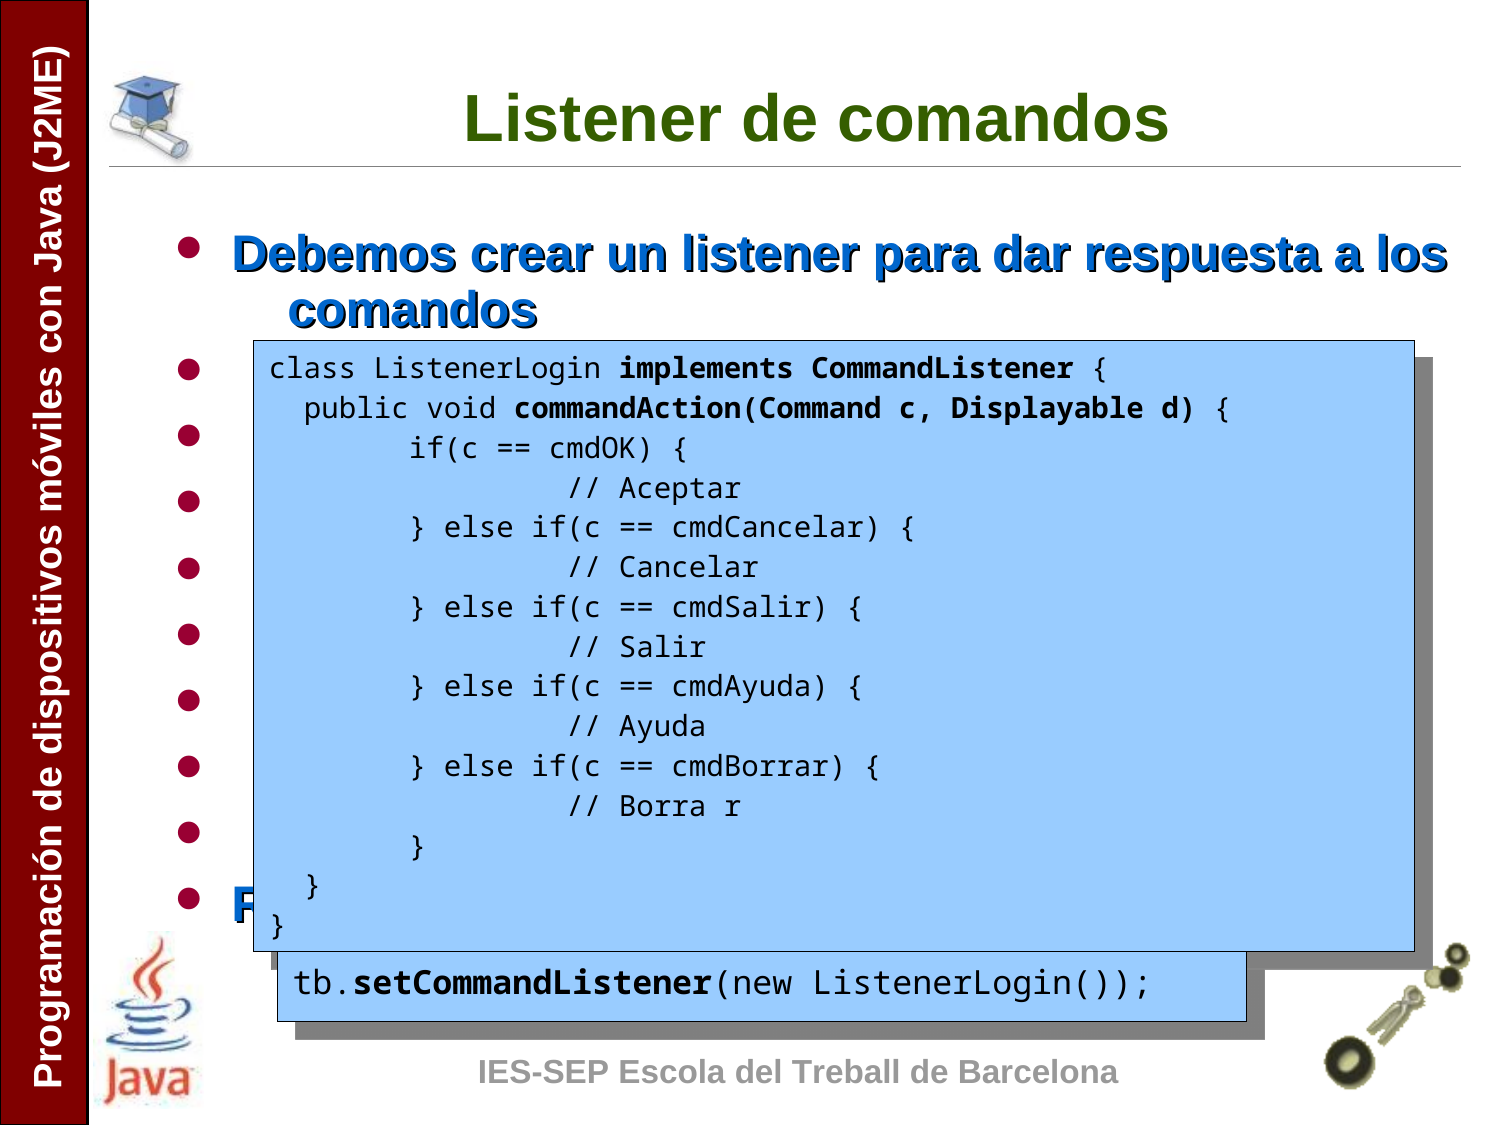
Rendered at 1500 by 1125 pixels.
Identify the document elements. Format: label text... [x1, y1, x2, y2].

list Debemos crear un listener para dar respuesta a los comandos Registrar el listener en el displayable [174, 224, 1451, 988]
title Listener de comandos [211, 75, 1424, 163]
picture [93, 931, 204, 1109]
text_box tb.setCommandListener(new ListenerLogin()); [277, 951, 1247, 1022]
picture [93, 61, 206, 174]
picture [1322, 939, 1471, 1094]
text_box class ListenerLogin implements CommandListener { public void commandAction(Command c, Displayable d) { if(c == cmdOK) { // Aceptar } else if(c == cmdCancelar) { // Cancelar } else if(c == cmdSalir) { // Salir } else if(c == cmdAyuda) { // Ayuda } else if(c == cmdBorrar) { // Borra r } } } [253, 340, 1415, 851]
